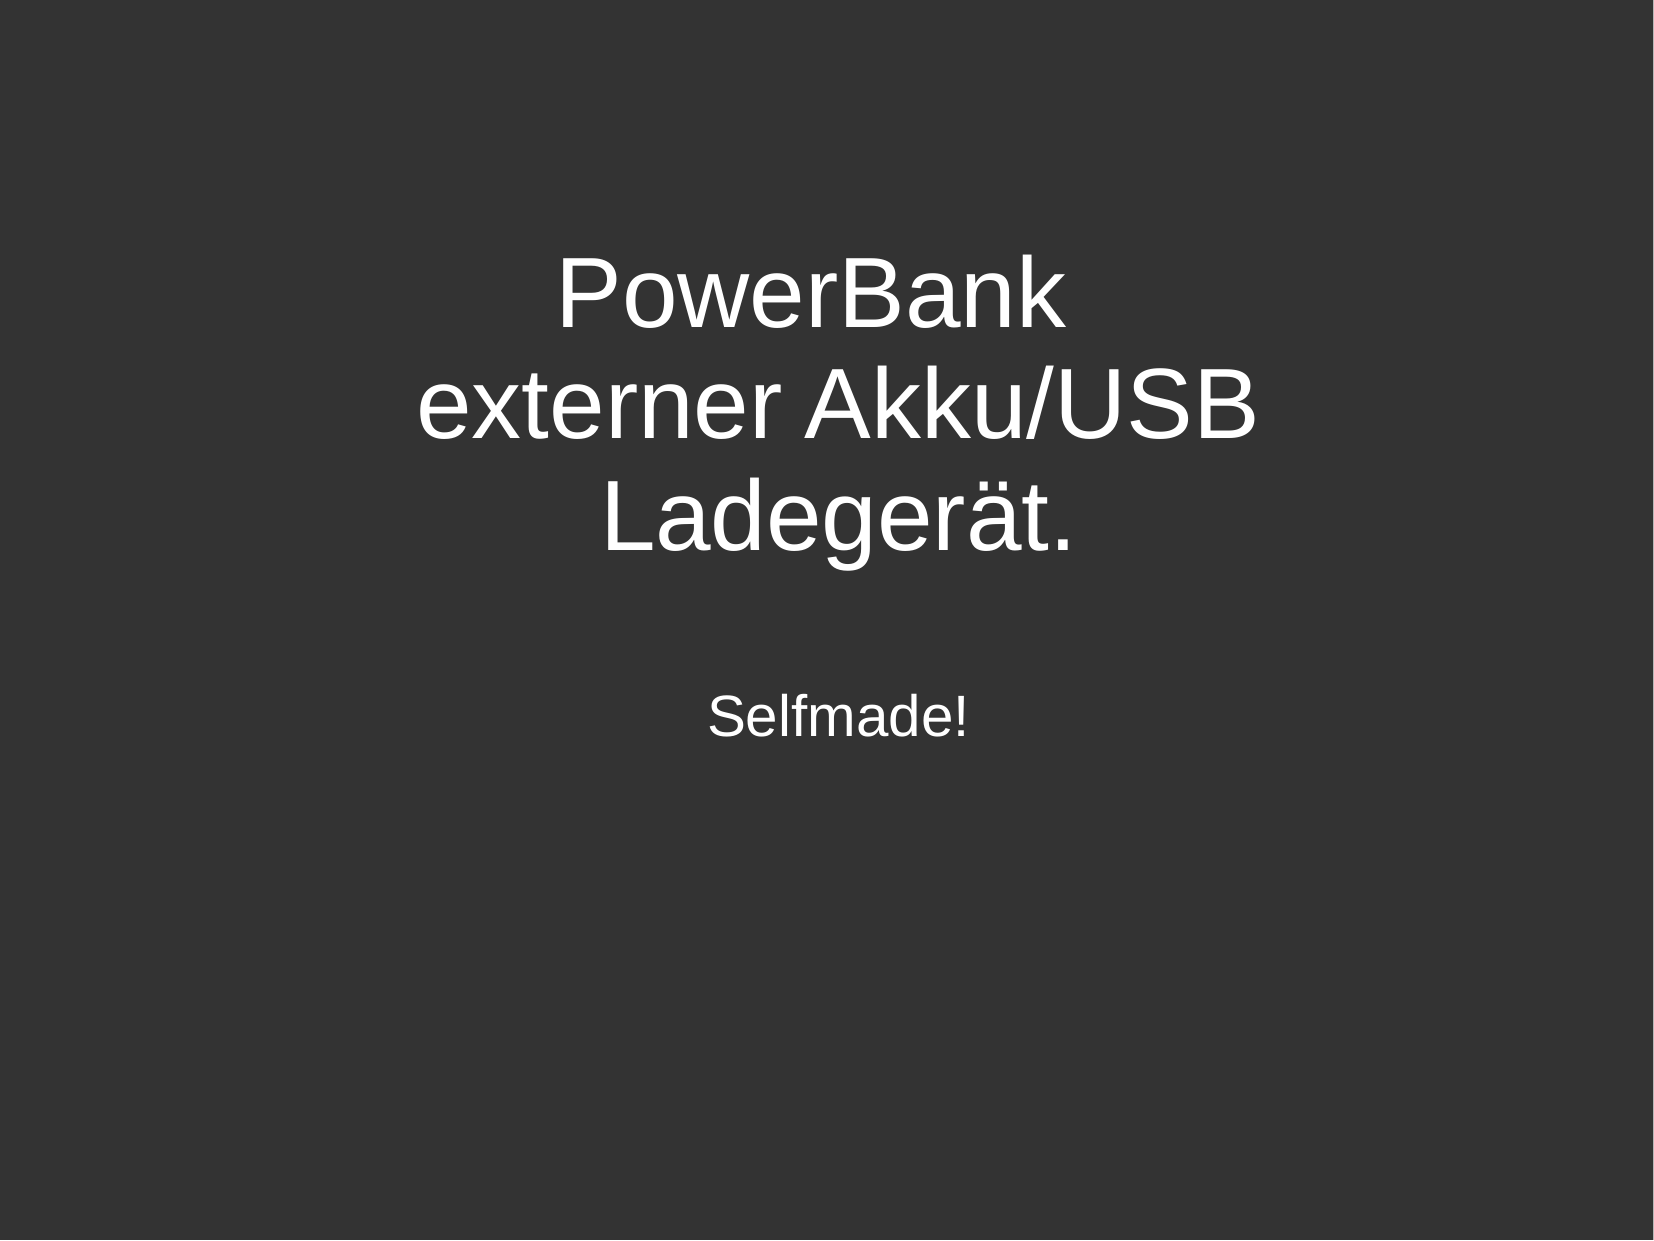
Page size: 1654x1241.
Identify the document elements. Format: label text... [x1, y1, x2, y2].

text_box PowerBank externer Akku/USB Ladegerät. Selfmade! [224, 229, 1453, 756]
